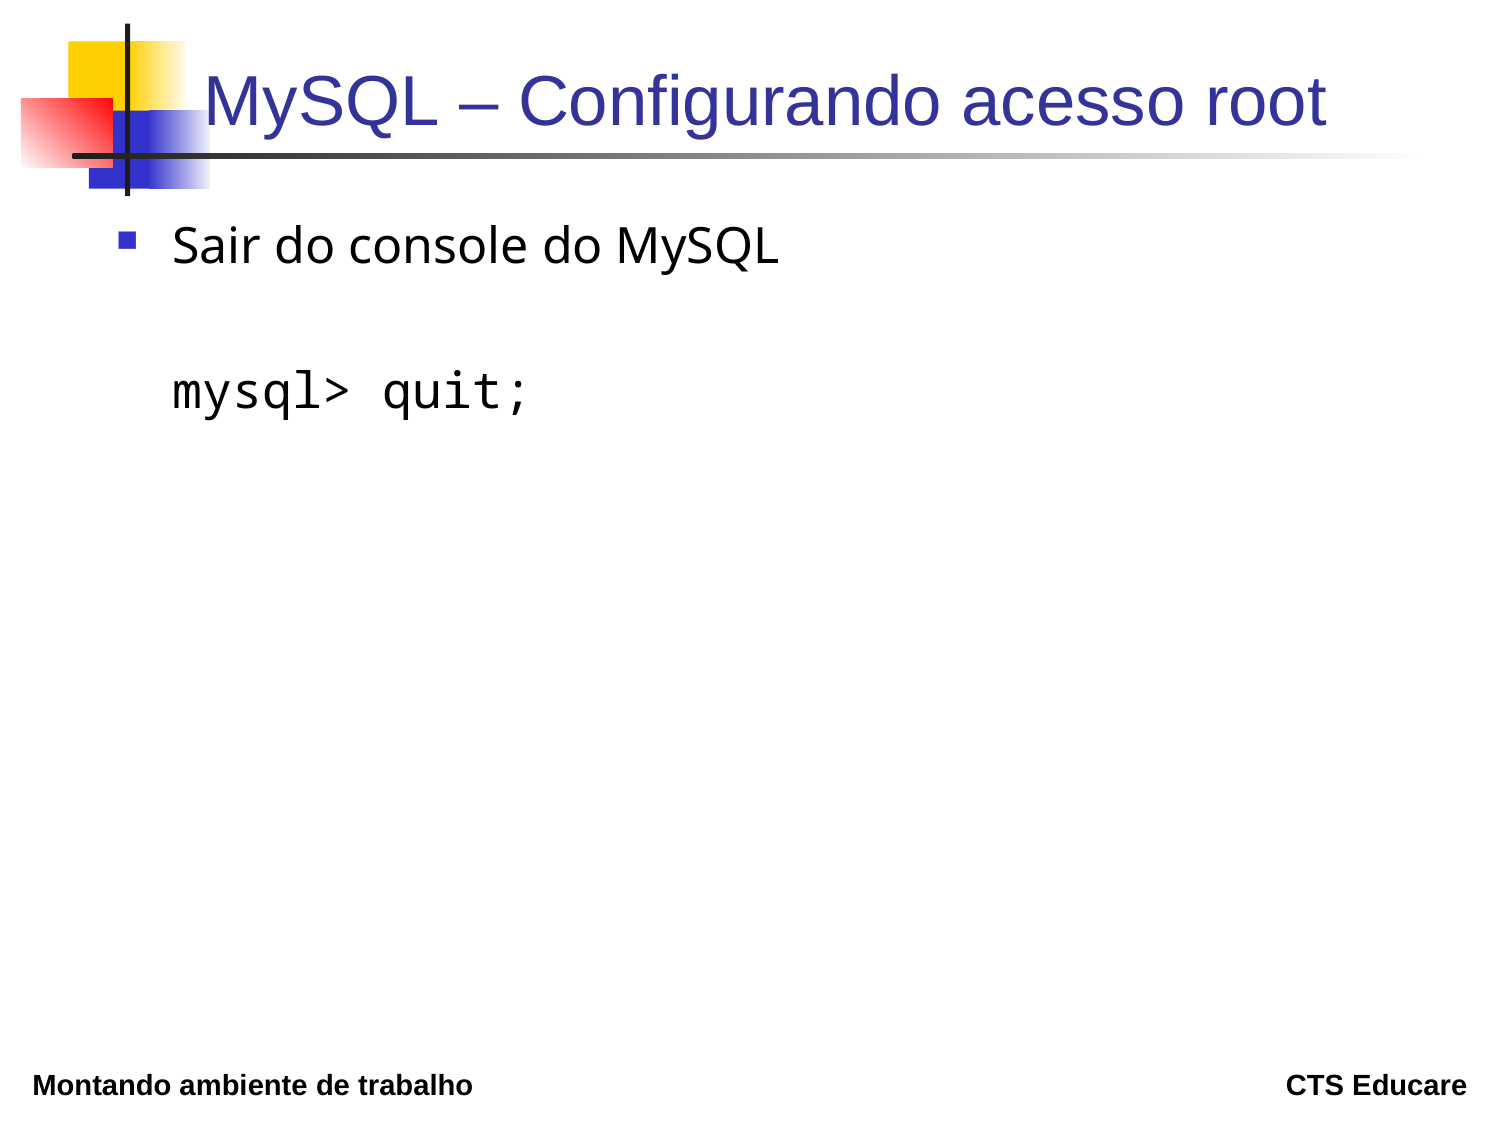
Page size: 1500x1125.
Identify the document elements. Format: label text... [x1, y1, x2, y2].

title MySQL – Configurando acesso root [188, 46, 1468, 149]
list Sair do console do MySQL mysql> quit; [100, 206, 1447, 1024]
